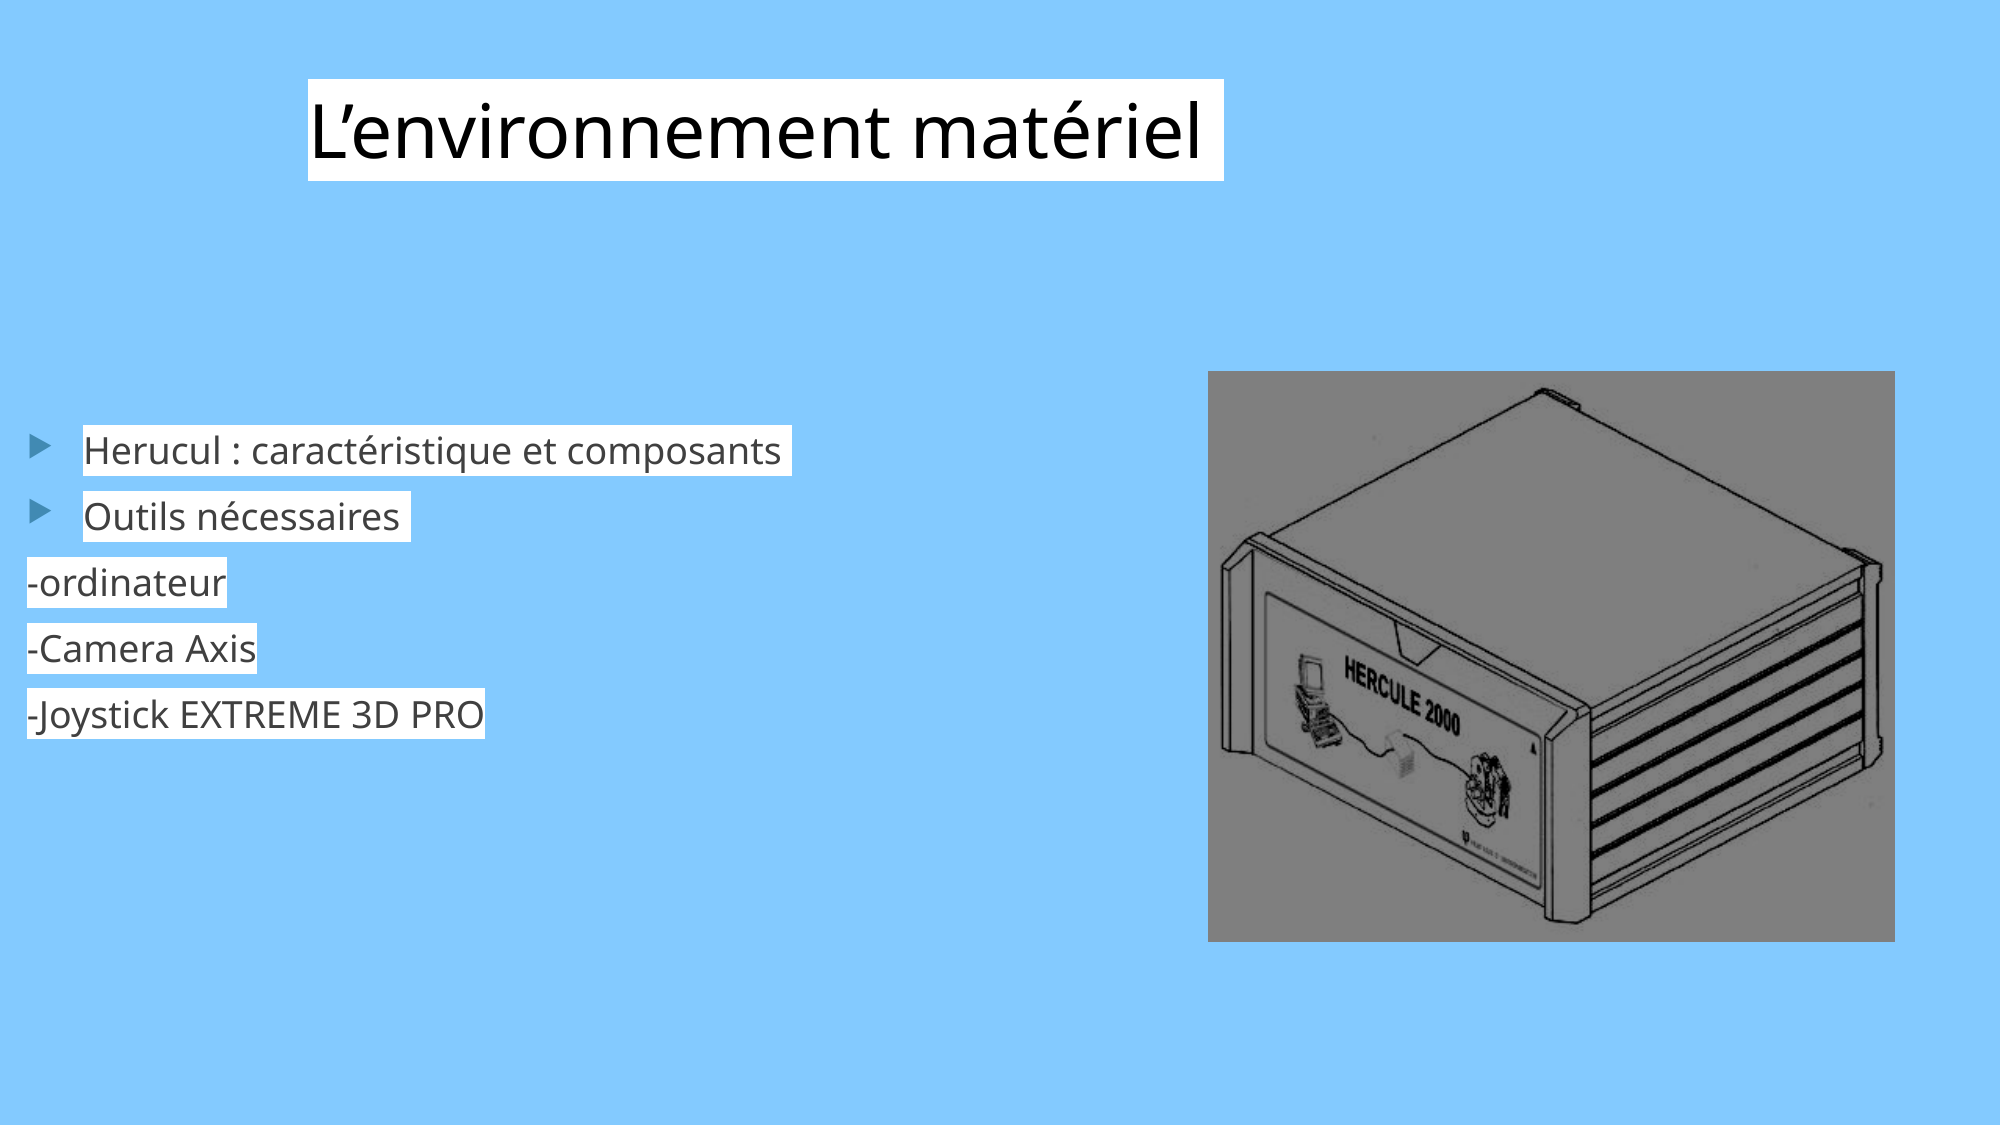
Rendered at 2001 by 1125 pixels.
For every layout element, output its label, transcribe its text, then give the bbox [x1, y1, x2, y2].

title L’environnement matériel [145, 70, 1583, 187]
list Herucul : caractéristique et composants Outils nécessaires -ordinateur -Camera Axis -Joystick EXTREME 3D PRO [11, 419, 1040, 957]
picture [1208, 371, 1895, 942]
